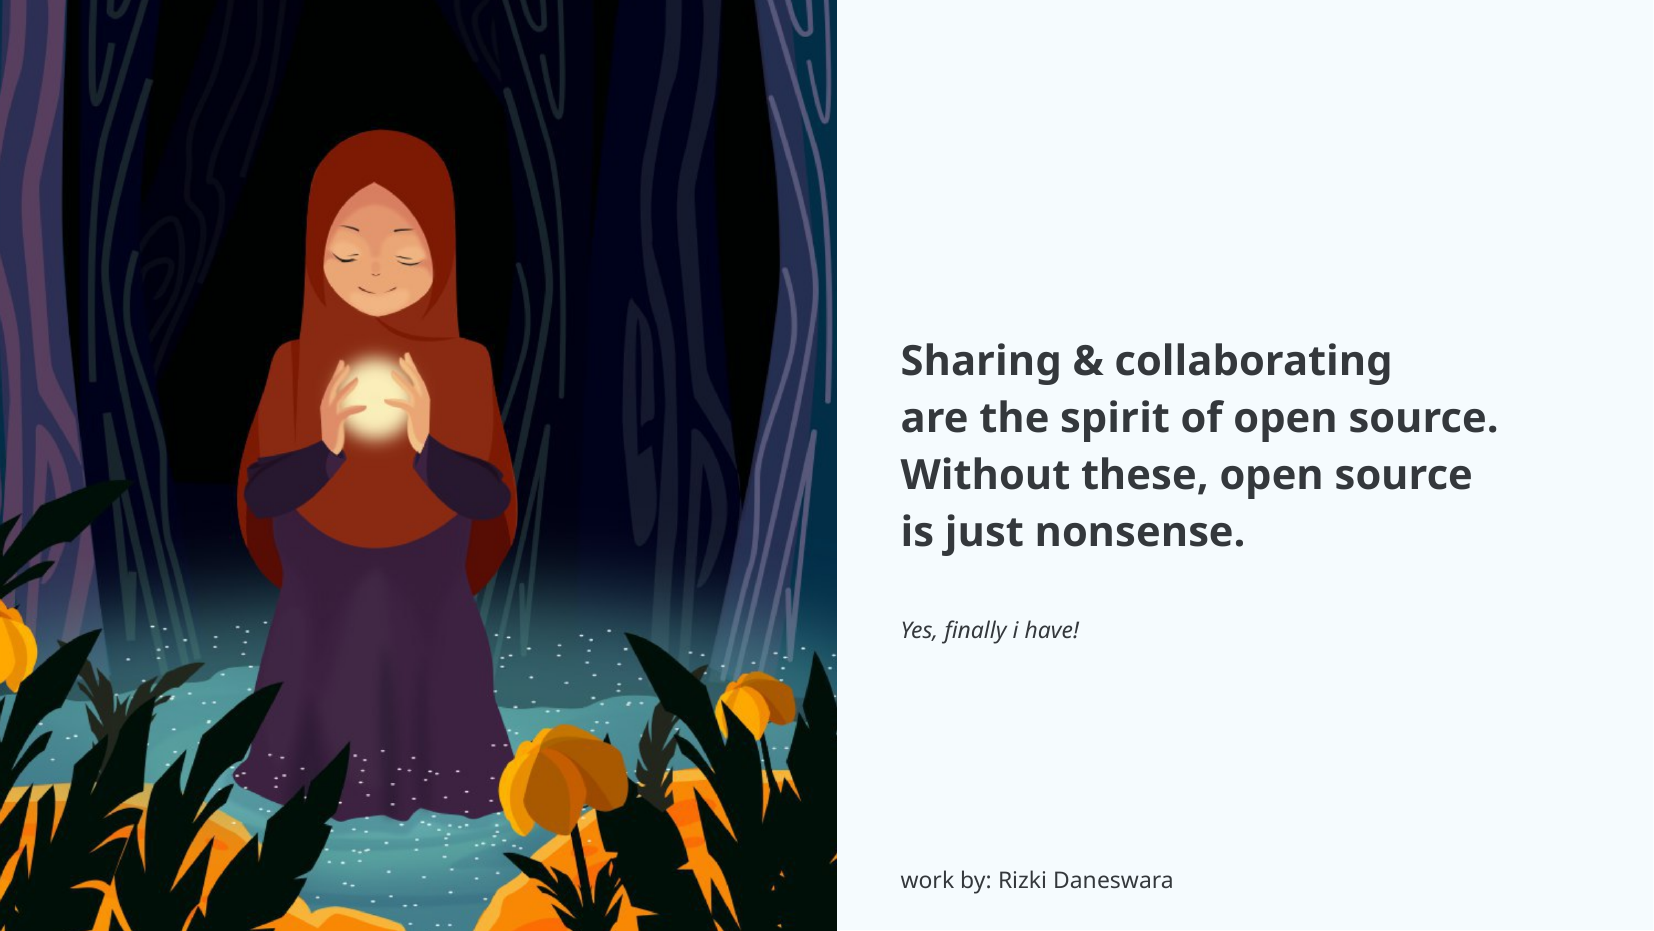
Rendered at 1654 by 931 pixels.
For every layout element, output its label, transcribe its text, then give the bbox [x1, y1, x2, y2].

text_box Sharing & collaborating are the spirit of open source. Without these, open source is just nonsense. [885, 323, 1536, 693]
text_box work by: Rizki Daneswara [885, 856, 1211, 916]
picture [0, 0, 837, 931]
text_box Yes, finally i have! [885, 606, 1211, 666]
